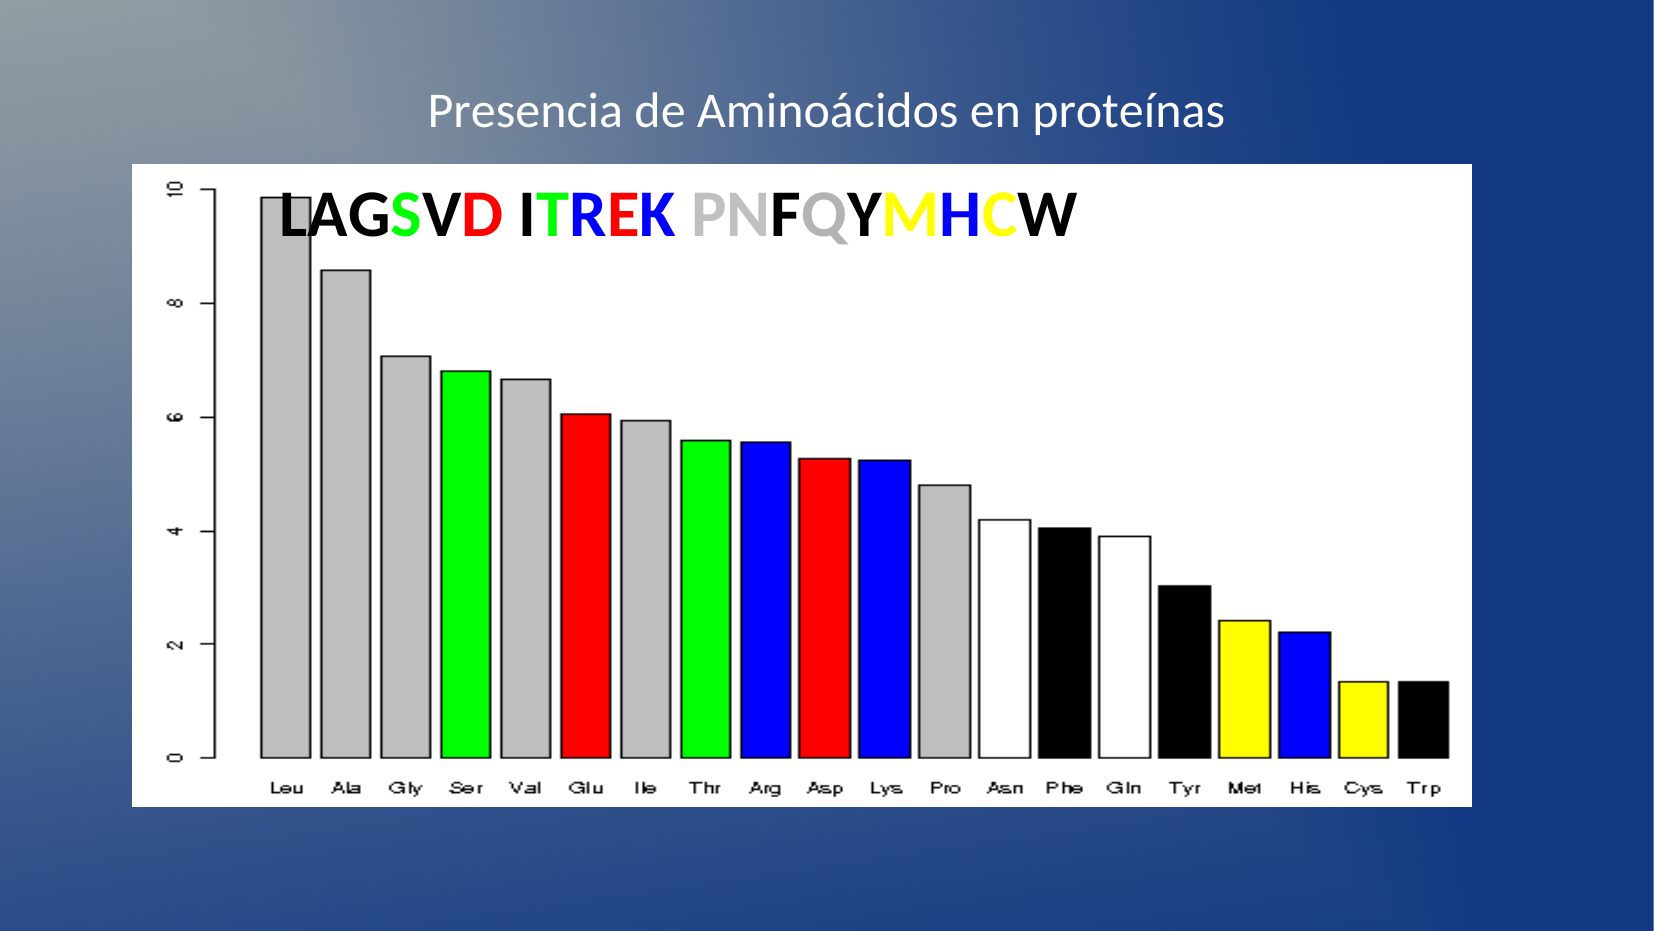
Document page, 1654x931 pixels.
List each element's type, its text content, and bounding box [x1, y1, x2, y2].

picture [0, 0, 1654, 931]
title Presencia de Aminoácidos en proteínas [82, 37, 1571, 193]
title LAGSVD ITREK PNFQYMHCW [264, 142, 1571, 298]
